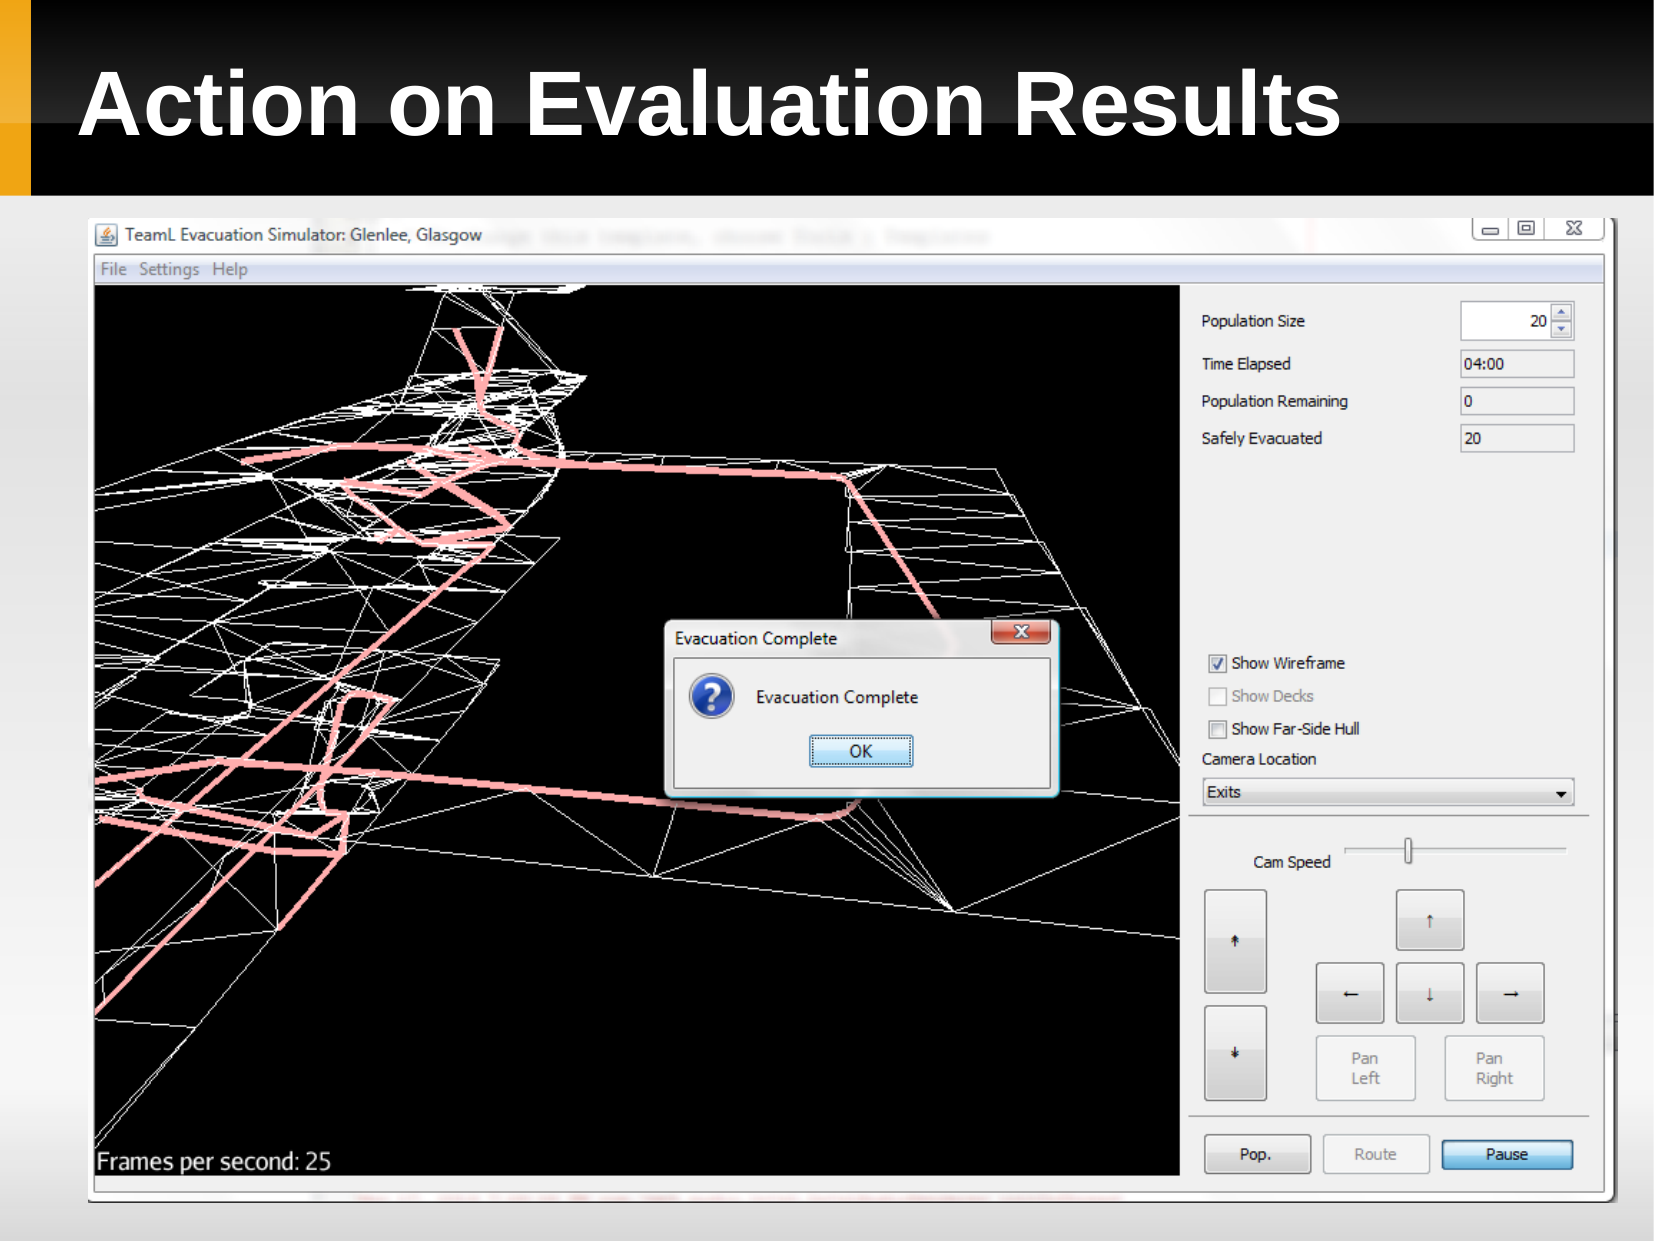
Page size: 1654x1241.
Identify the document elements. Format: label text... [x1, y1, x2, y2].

picture [0, 0, 1654, 1241]
title Action on Evaluation Results [76, 0, 1565, 208]
